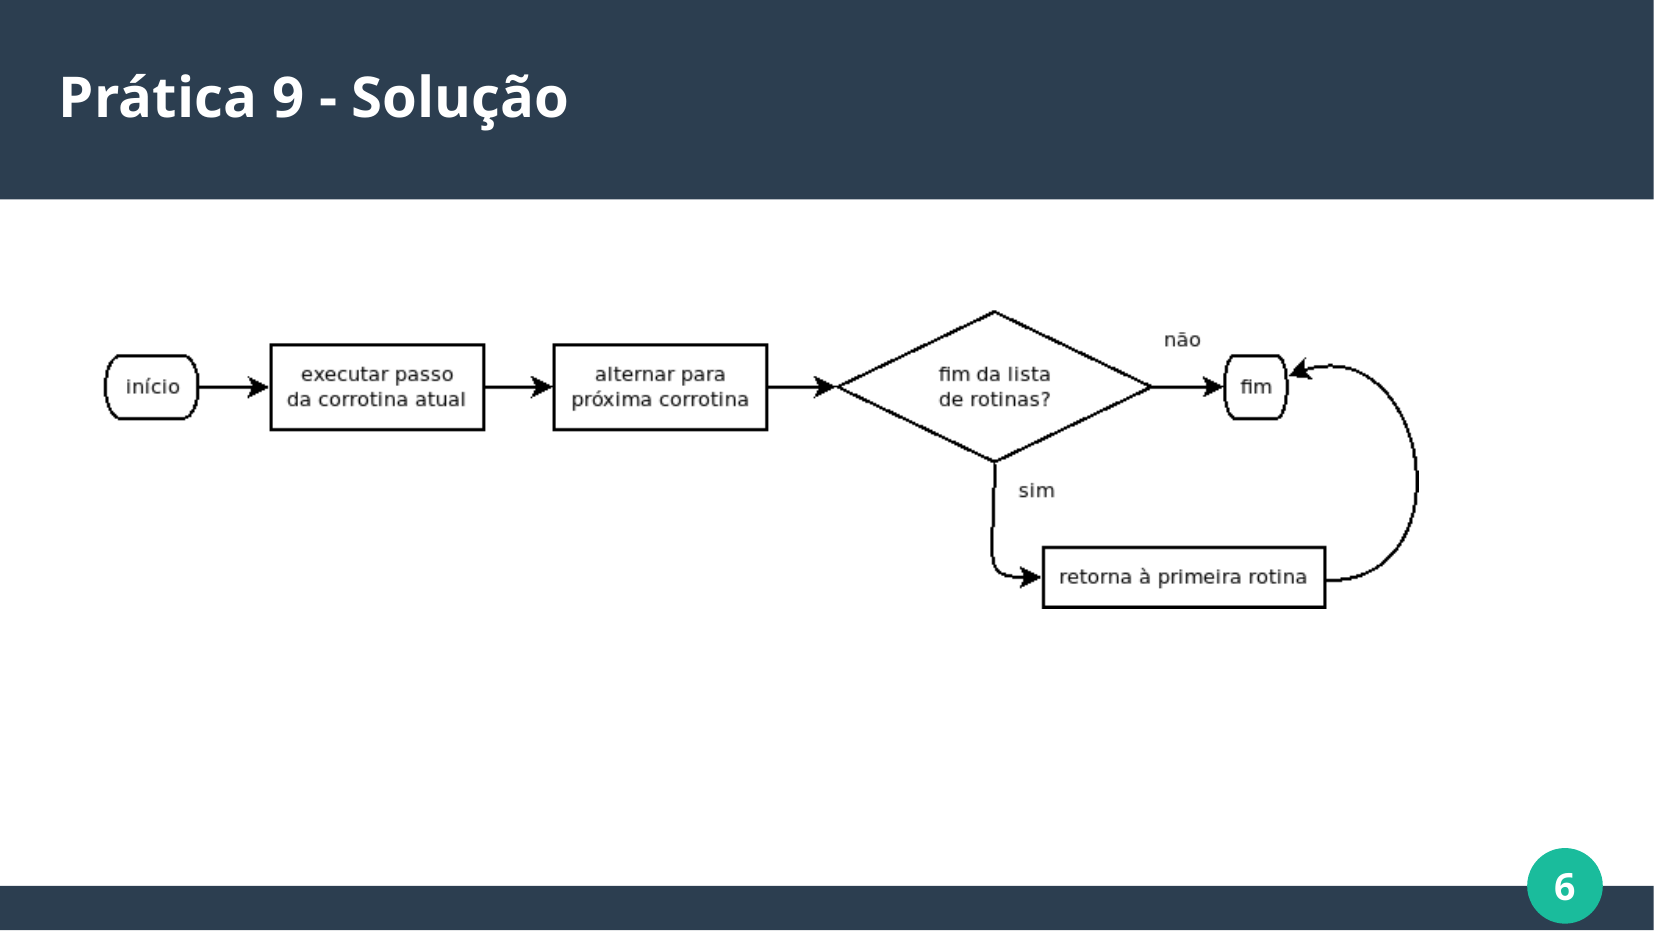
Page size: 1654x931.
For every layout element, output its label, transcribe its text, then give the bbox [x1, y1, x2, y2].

title Prática 9 - Solução [59, 37, 1595, 155]
picture [101, 309, 1419, 609]
